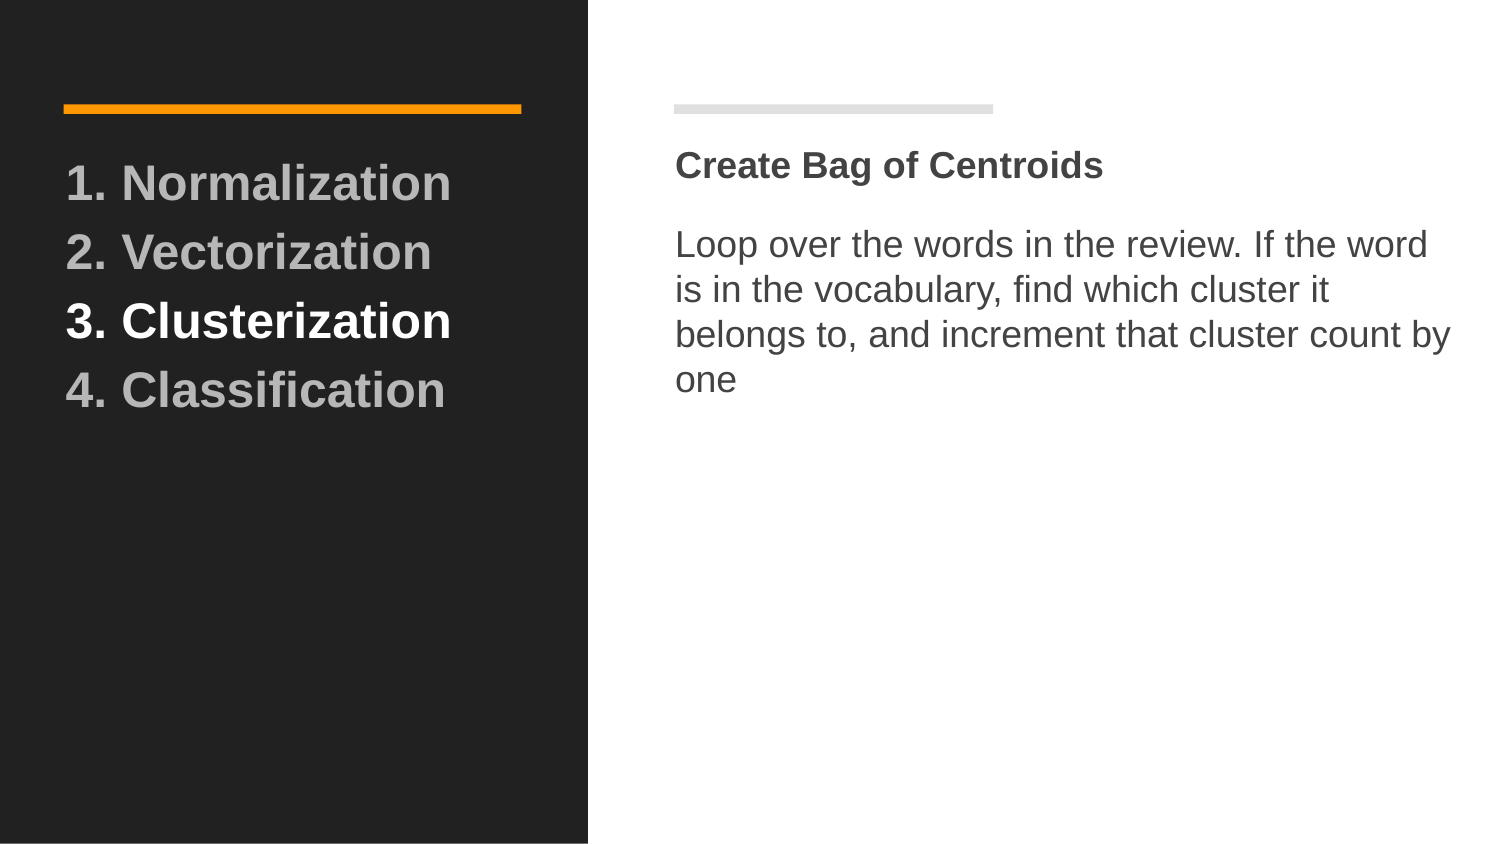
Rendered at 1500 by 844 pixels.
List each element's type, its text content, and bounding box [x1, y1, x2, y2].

title 1. Normalization 2. Vectorization 3. Clusterization 4. Classification [50, 126, 521, 743]
list Create Bag of Centroids Loop over the words in the review. If the word is in the vocabulary, find which cluster it belongs to, and increment that cluster count by one [659, 126, 1467, 752]
